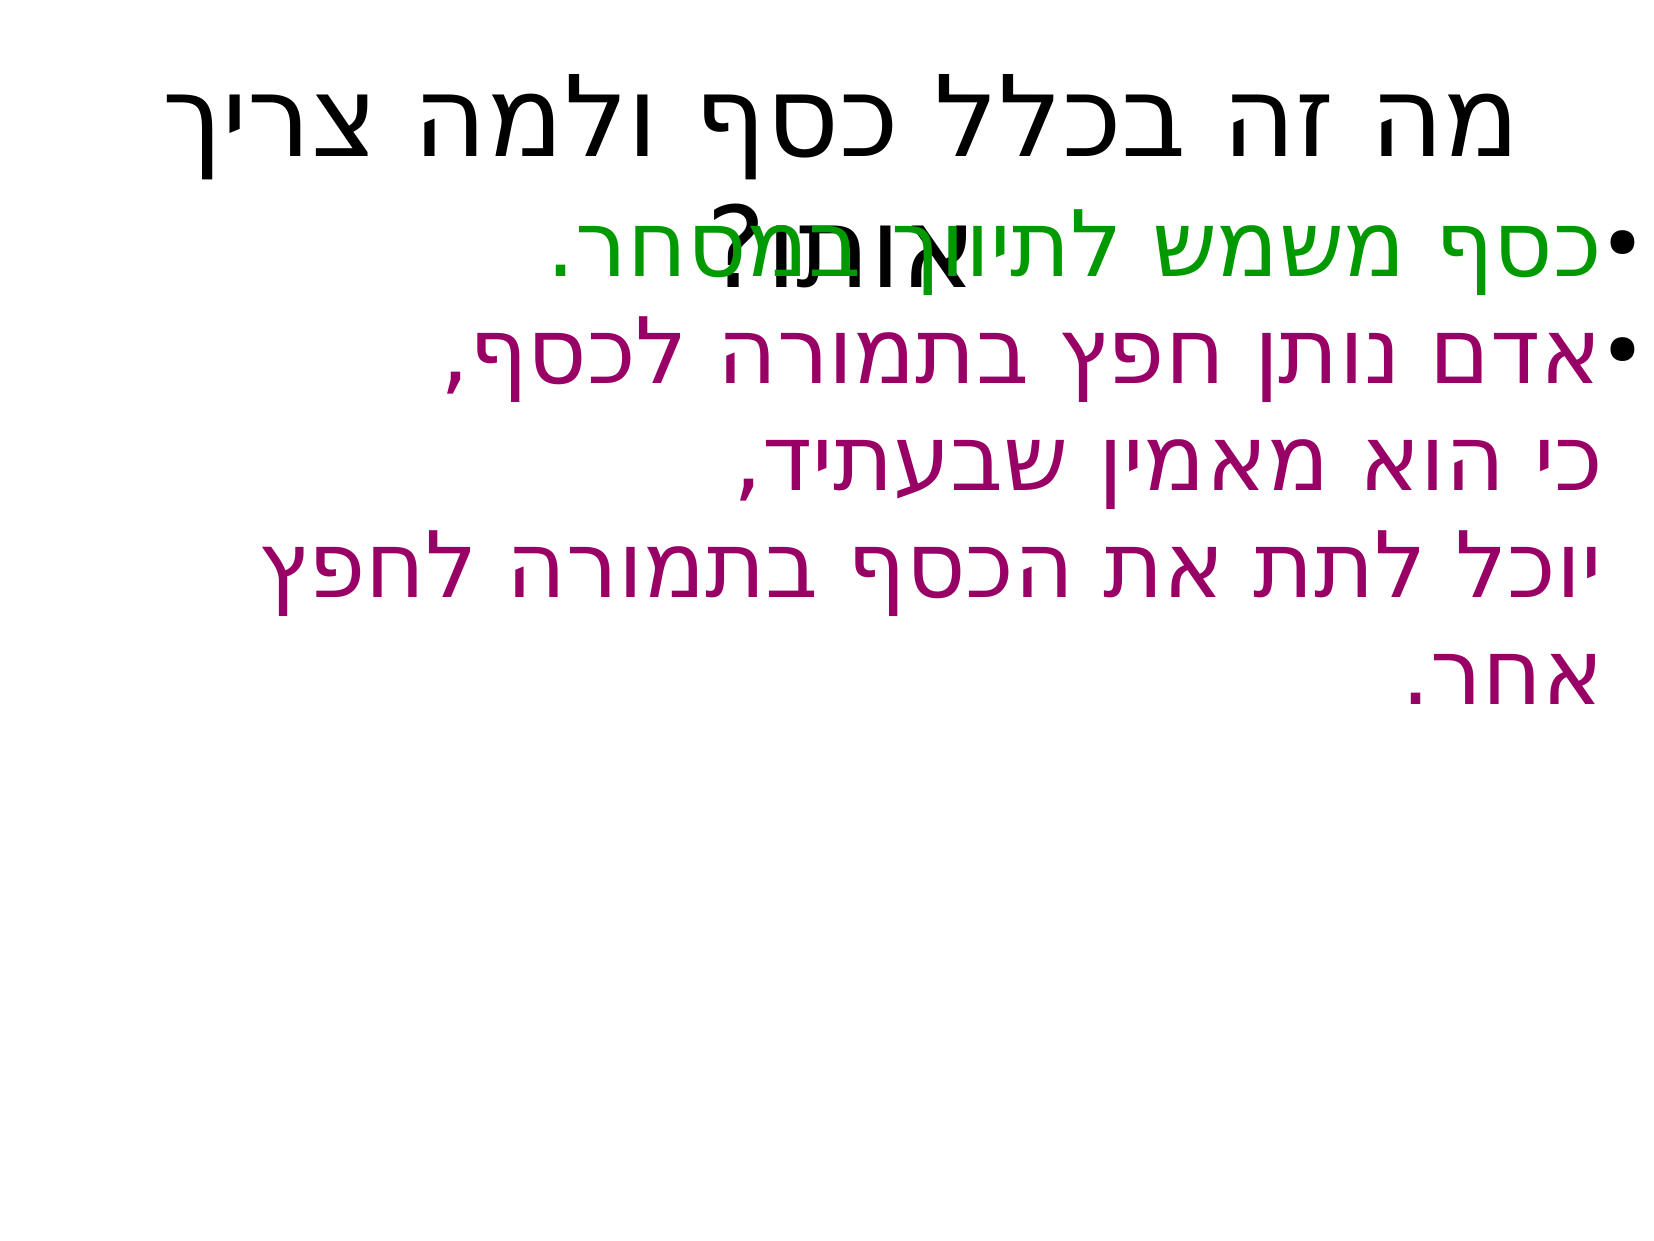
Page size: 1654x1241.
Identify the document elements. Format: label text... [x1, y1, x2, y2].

text_box מה זה בכלל כסף ולמה צריך אותו? [60, 45, 1624, 184]
text_box כסף משמש לתיווך במסחר. אדם נותן חפץ בתמורה לכסף, כי הוא מאמין שבעתיד, יוכל לתת את הכסף בתמורה לחפץ אחר. [75, 183, 1654, 605]
